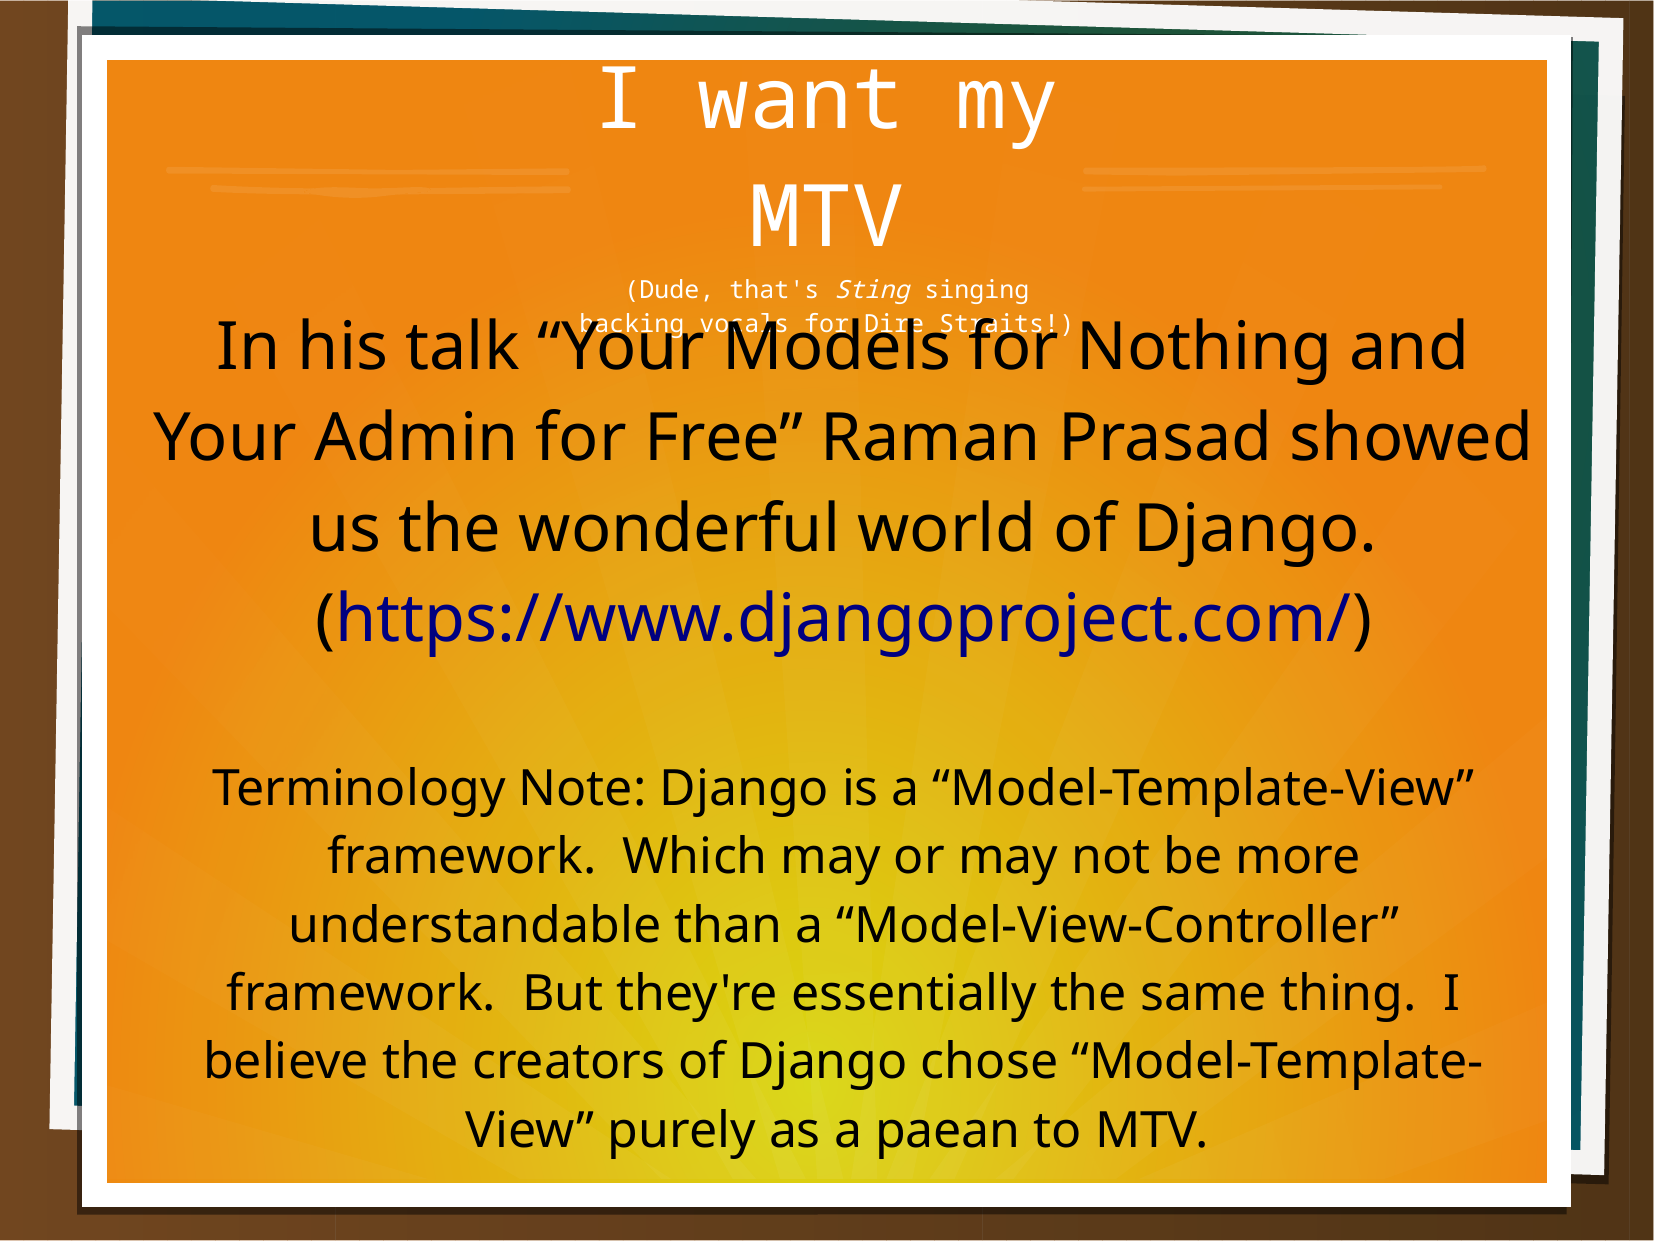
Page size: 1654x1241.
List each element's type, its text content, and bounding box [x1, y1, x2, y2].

title I want my MTV (Dude, that's Sting singing backing vocals for Dire Straits!) [566, 60, 1087, 290]
subtitle In his talk “Your Models for Nothing and Your Admin for Free” Raman Prasad showed us the wonderful world of Django. (https://www.djangoproject.com/) Terminology Note: Django is a “Model-Template-View” framework. Which may or may not be more understandable than a “Model-View-Controller” framework. But they're essentially the same thing. I believe the creators of Django chose “Model-Template-View” purely as a paean to MTV. [150, 290, 1538, 1171]
